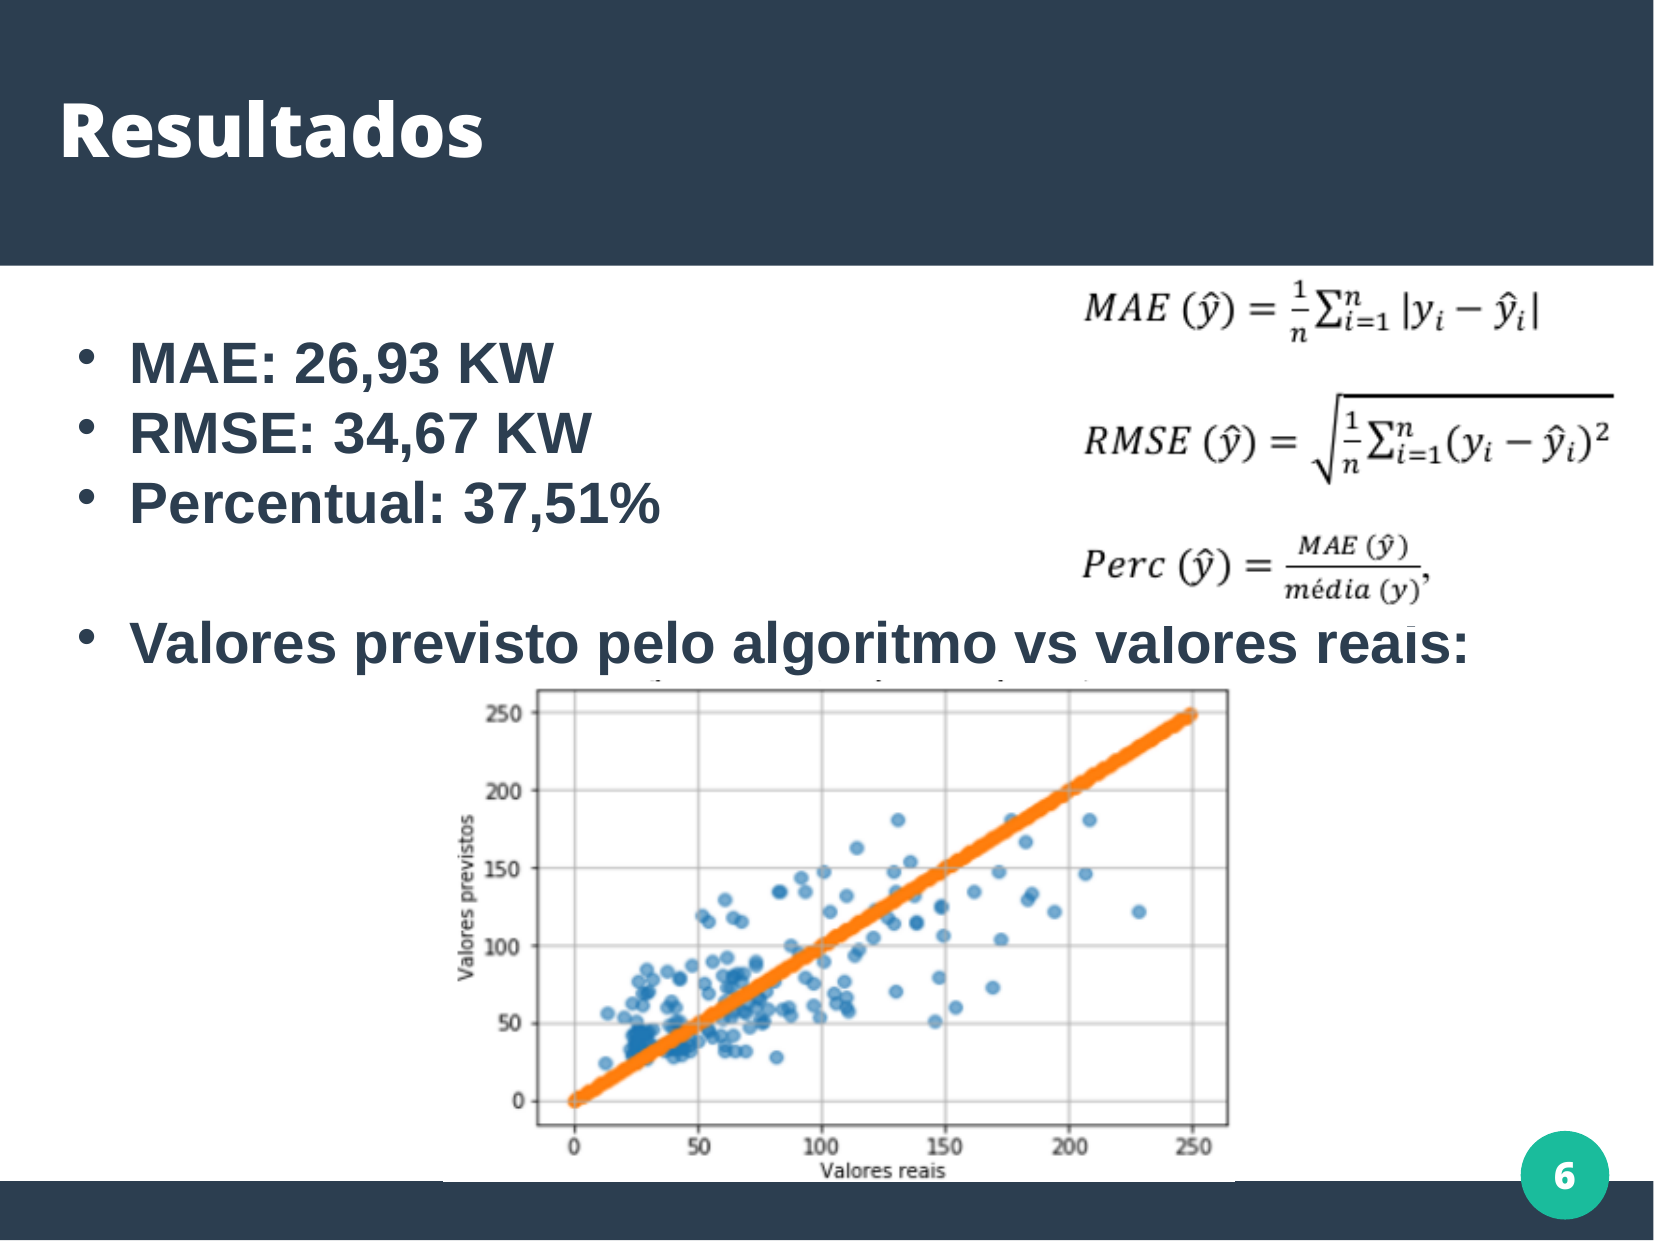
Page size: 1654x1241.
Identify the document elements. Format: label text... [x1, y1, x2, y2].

text_box MAE: 26,93 KW RMSE: 34,67 KW Percentual: 37,51% Valores previsto pelo algoritmo vs valores reais: [59, 324, 1595, 1152]
picture [1049, 271, 1622, 626]
picture [443, 680, 1235, 1182]
title Resultados [59, 49, 1595, 207]
